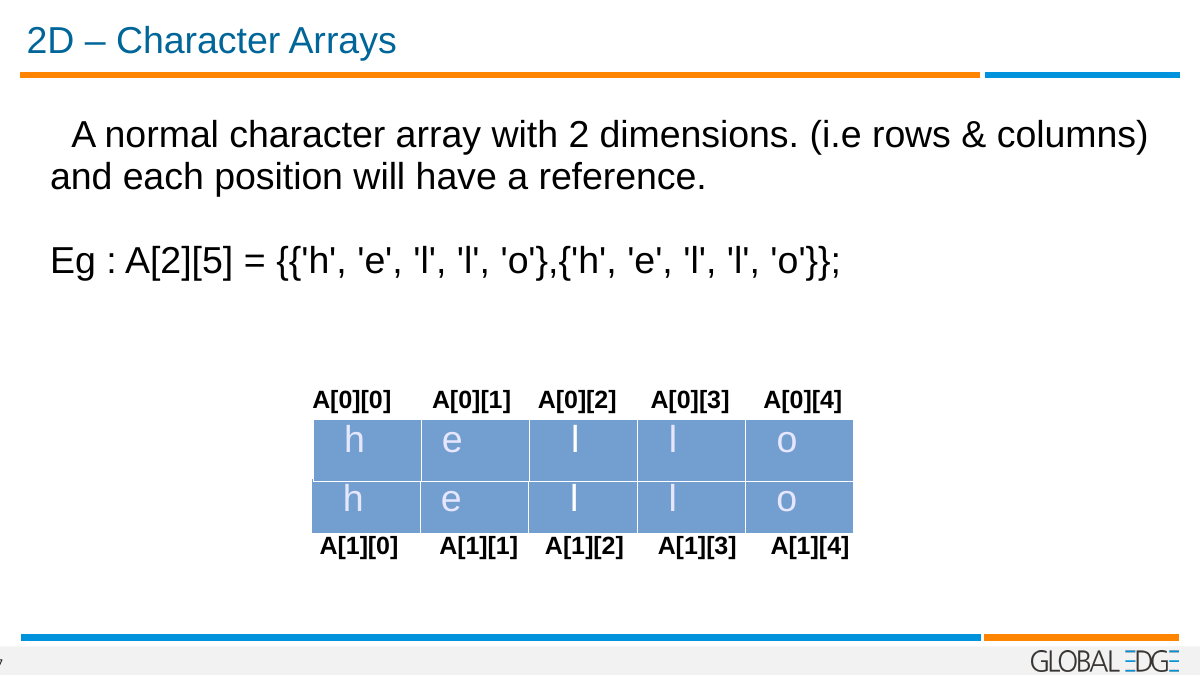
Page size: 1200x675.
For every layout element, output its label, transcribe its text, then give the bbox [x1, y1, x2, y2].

table_header h [312, 482, 420, 524]
table_header l [638, 422, 745, 481]
table_header o [746, 422, 853, 481]
text_box A[1][0] A[1][1] A[1][2] A[1][3] A[1][4] [297, 524, 873, 568]
table_header e [422, 422, 529, 481]
table_header l [638, 482, 745, 524]
table_header l [529, 482, 637, 524]
table_header h [314, 422, 421, 481]
text_box A normal character array with 2 dimensions. (i.e rows & columns) and each position will have a reference. Eg : A[2][5] = {{'h', 'e', 'l', 'l', 'o'},{'h', 'e', 'l', 'l', 'o'}}; [35, 106, 1170, 332]
picture [1031, 650, 1179, 672]
table_header o [746, 482, 853, 524]
table_header l [530, 422, 637, 481]
text_box A[0][0] A[0][1] A[0][2] A[0][3] A[0][4] [283, 377, 886, 422]
text_box 2D – Character Arrays [11, 11, 544, 69]
table_header e [421, 482, 528, 524]
